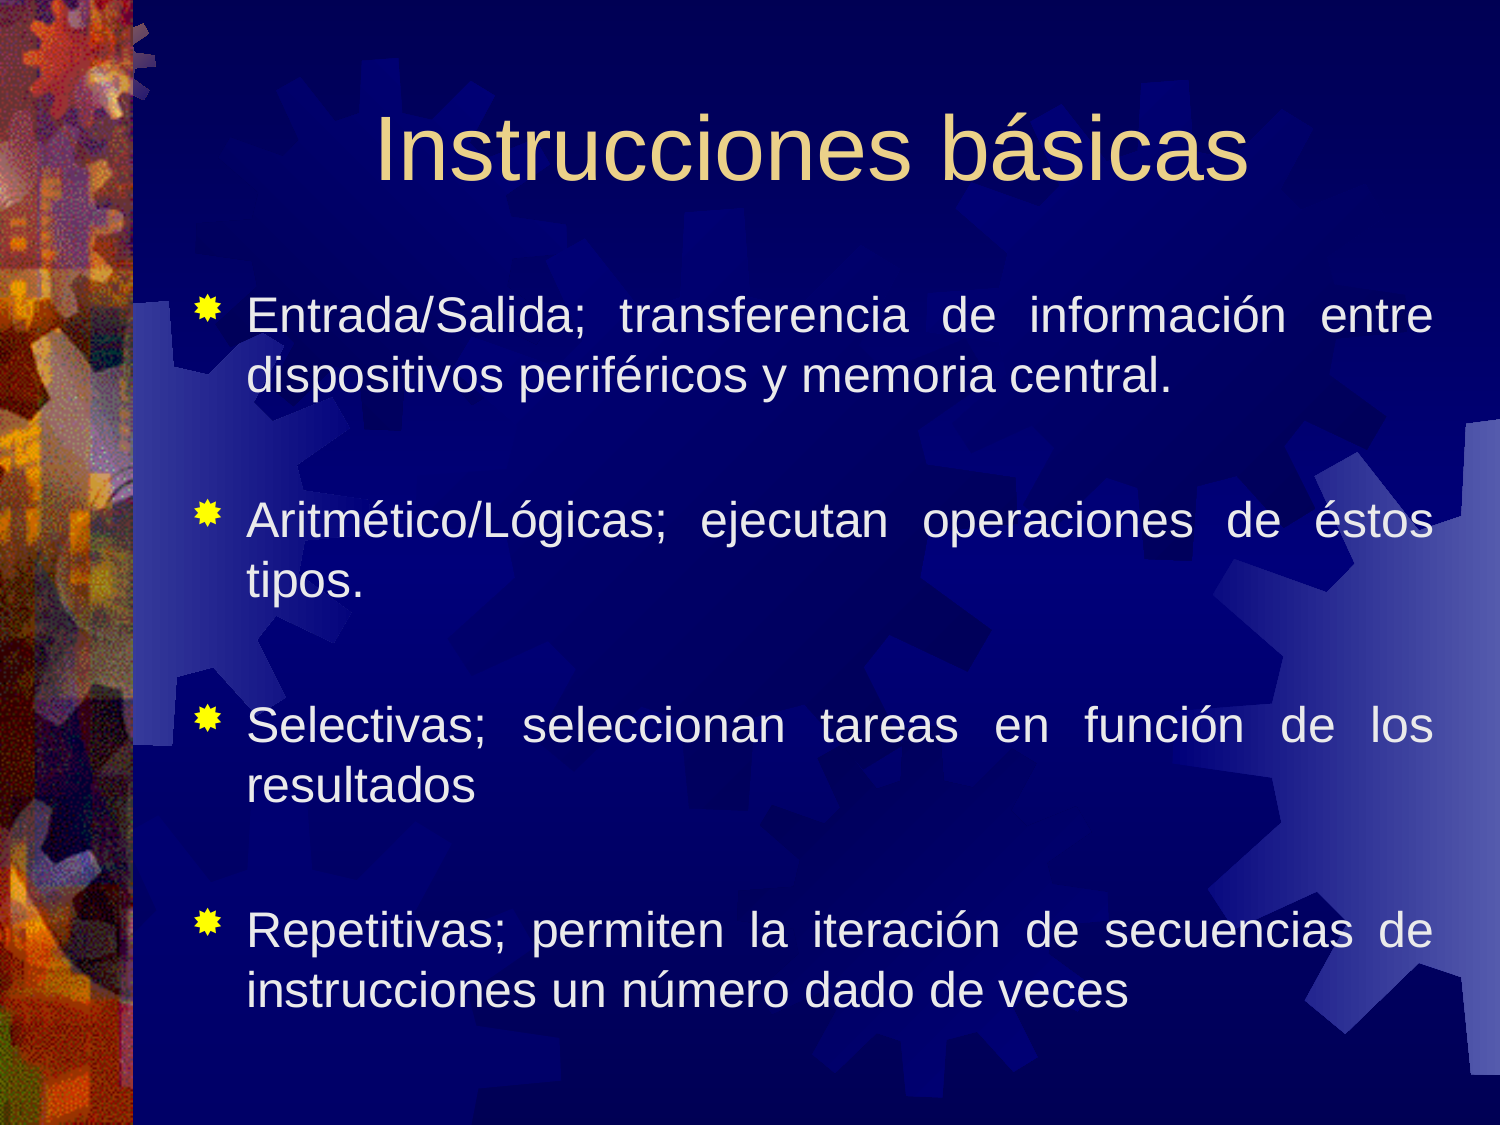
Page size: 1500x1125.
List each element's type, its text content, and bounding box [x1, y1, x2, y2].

list Entrada/Salida; transferencia de información entre dispositivos periféricos y memoria central. Aritmético/Lógicas; ejecutan operaciones de éstos tipos. Selectivas; seleccionan tareas en función de los resultados Repetitivas; permiten la iteración de secuencias de instrucciones un número dado de veces [174, 275, 1450, 1075]
picture [0, 0, 133, 1125]
title Instrucciones básicas [174, 49, 1450, 238]
